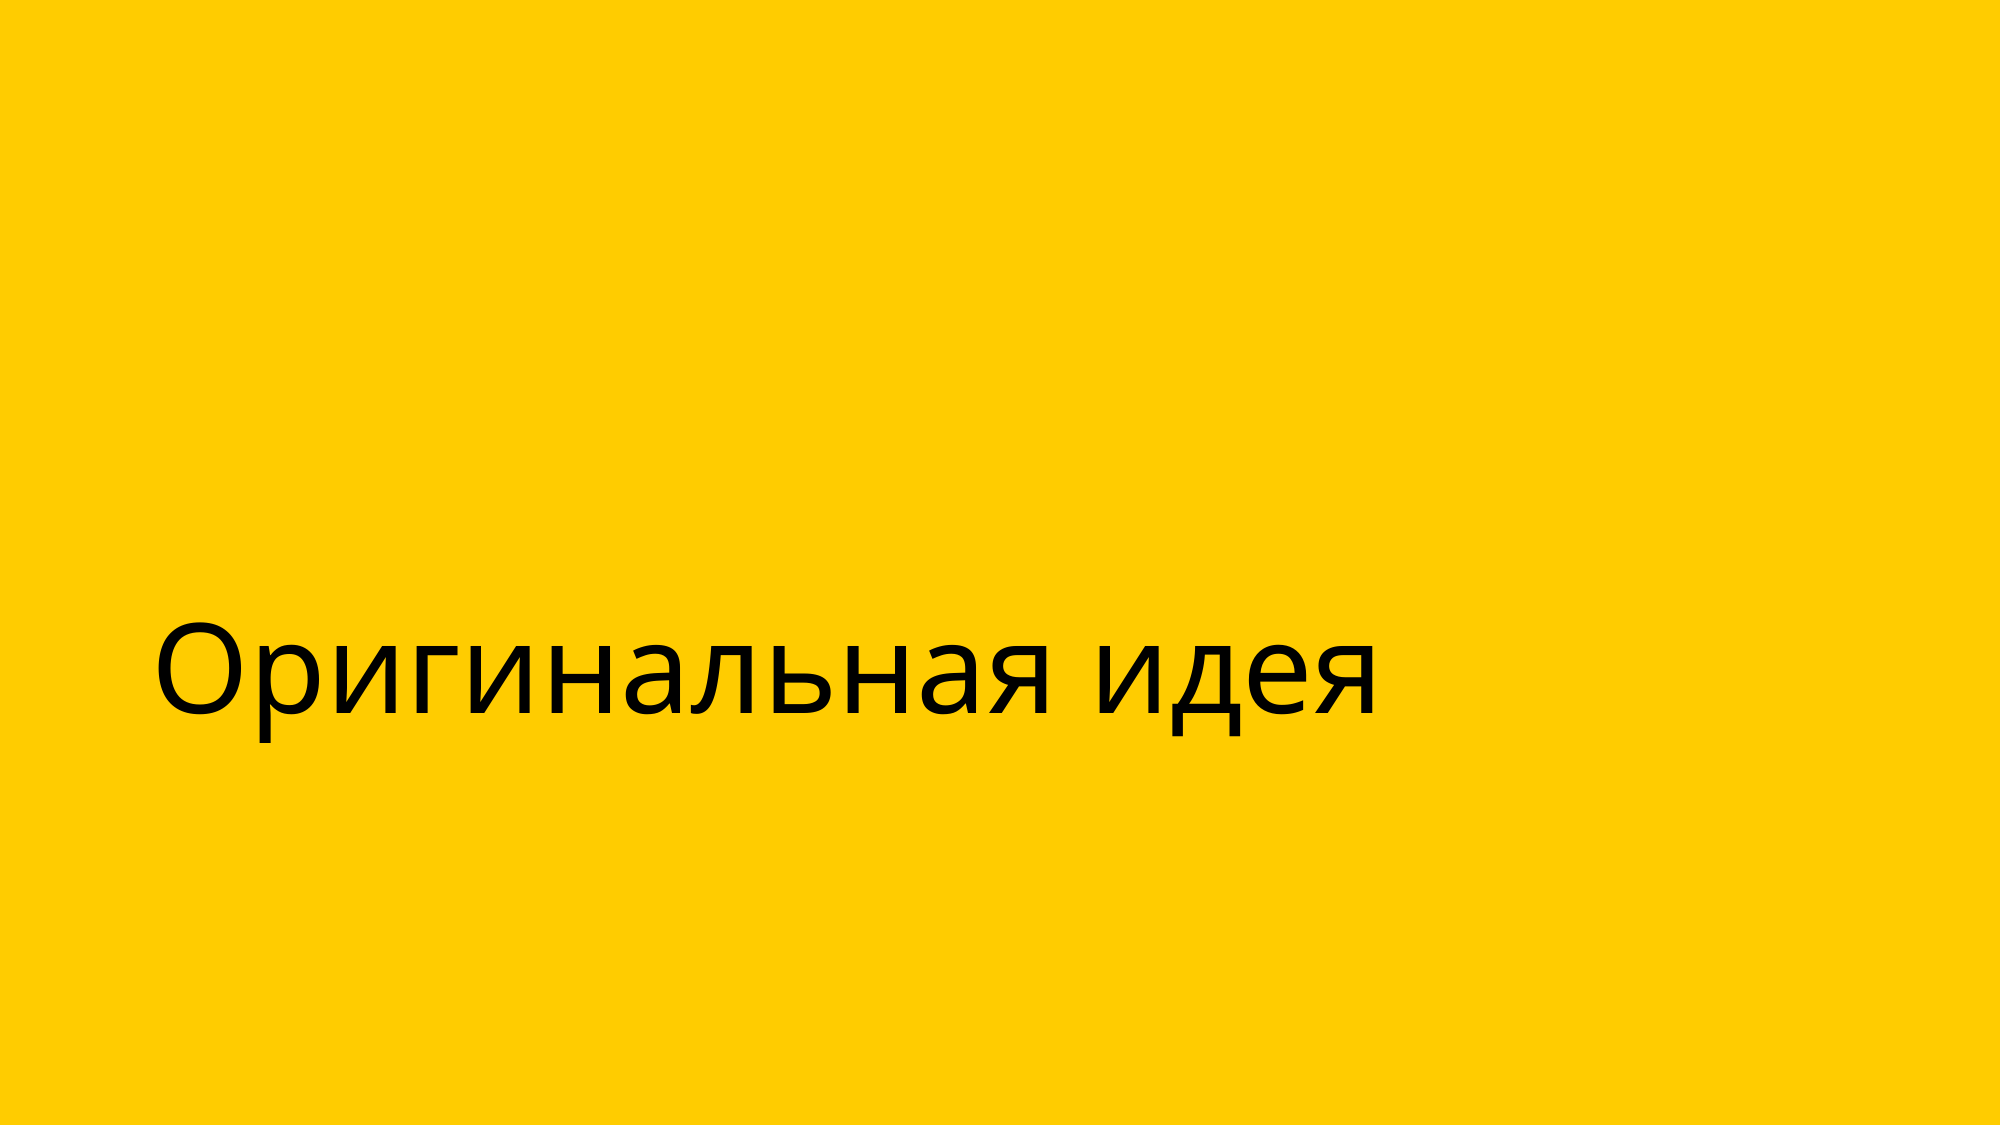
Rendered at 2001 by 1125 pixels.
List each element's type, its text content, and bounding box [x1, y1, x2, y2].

title Оригинальная идея [136, 280, 1862, 749]
